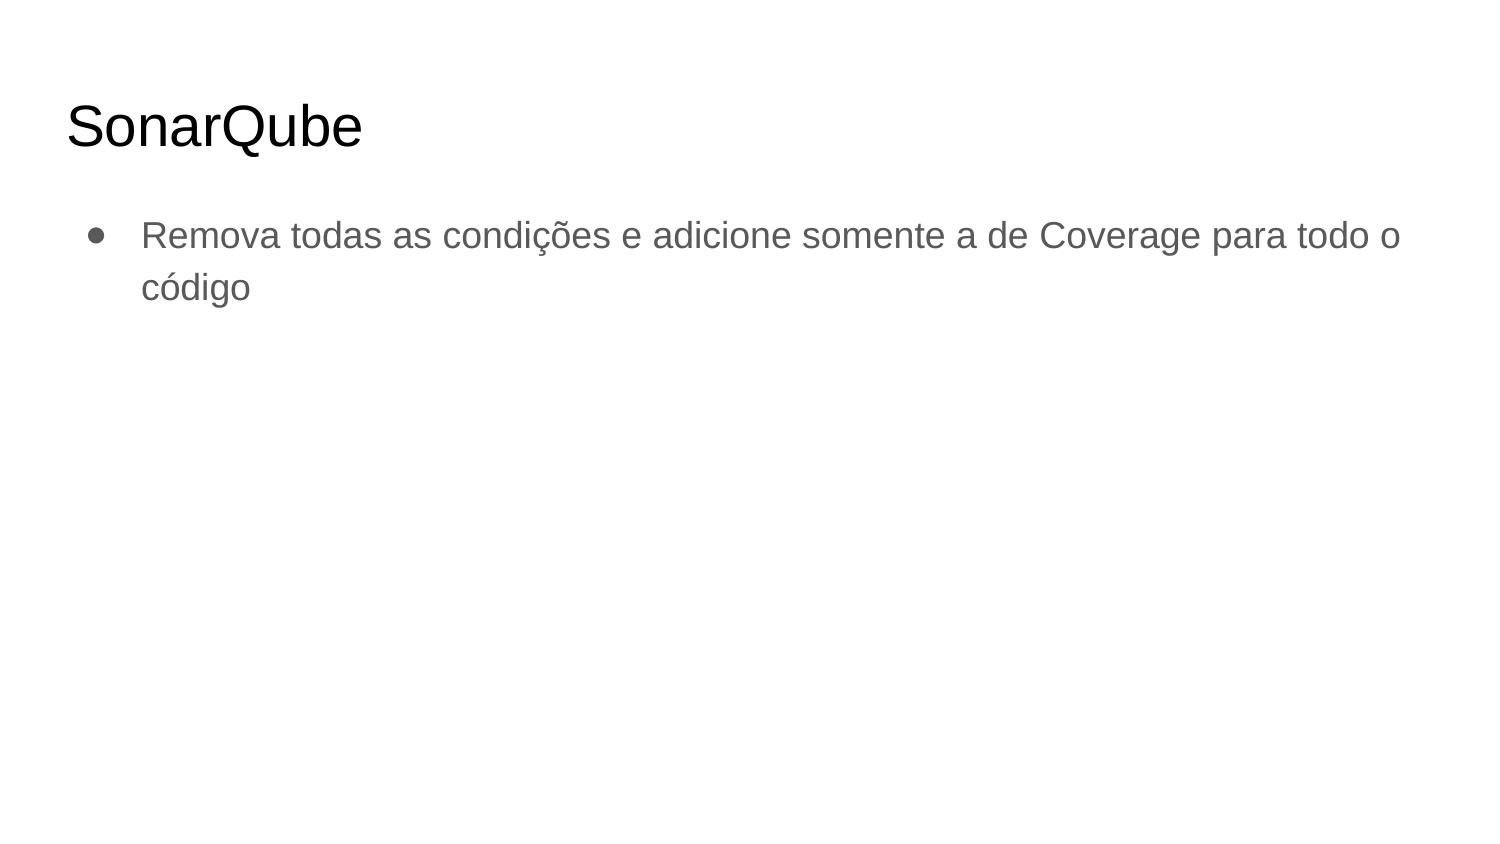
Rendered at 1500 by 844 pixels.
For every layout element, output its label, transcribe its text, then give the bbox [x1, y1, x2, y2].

list Remova todas as condições e adicione somente a de Coverage para todo o código [51, 189, 1489, 750]
title SonarQube [51, 72, 1449, 167]
